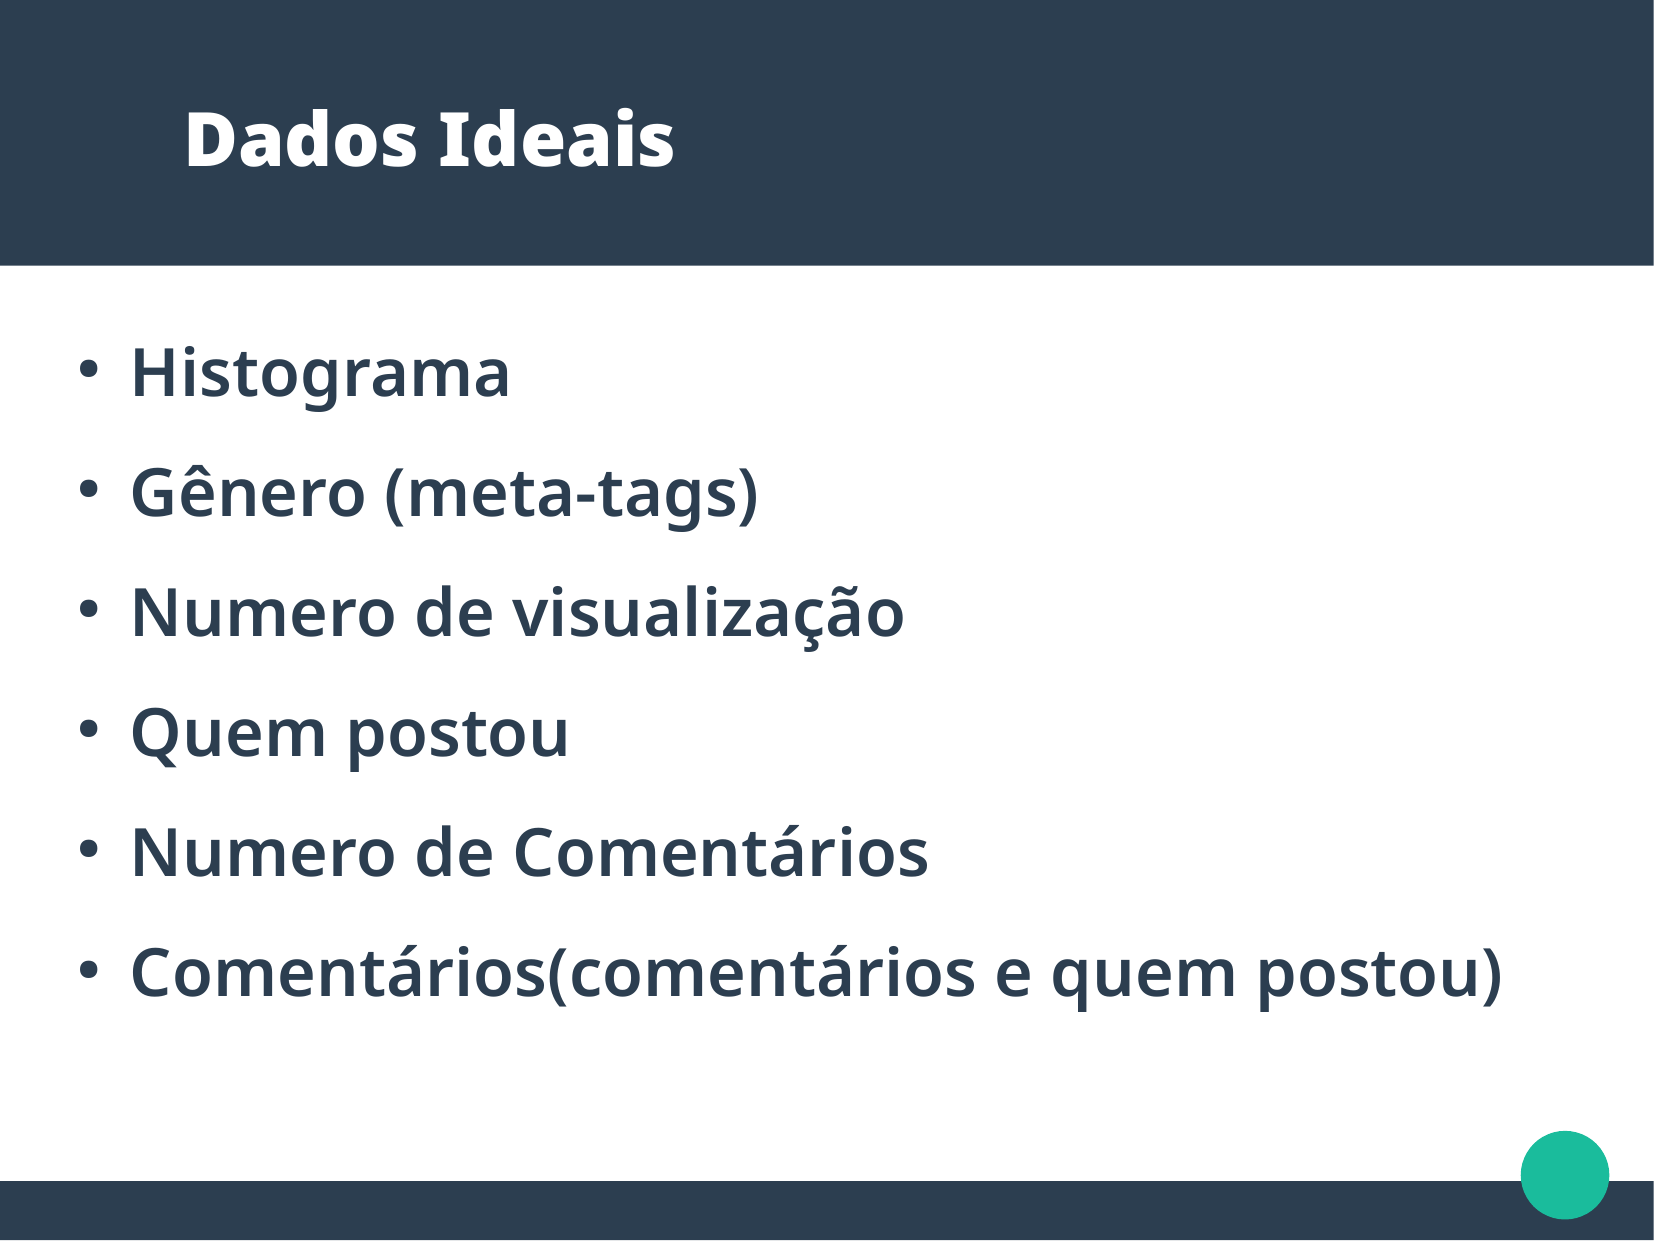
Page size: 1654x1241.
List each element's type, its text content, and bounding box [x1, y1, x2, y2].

list Histograma Gênero (meta-tags) Numero de visualização Quem postou Numero de Comentários Comentários(comentários e quem postou) [59, 324, 1595, 1152]
title Dados Ideais [183, 59, 1447, 217]
